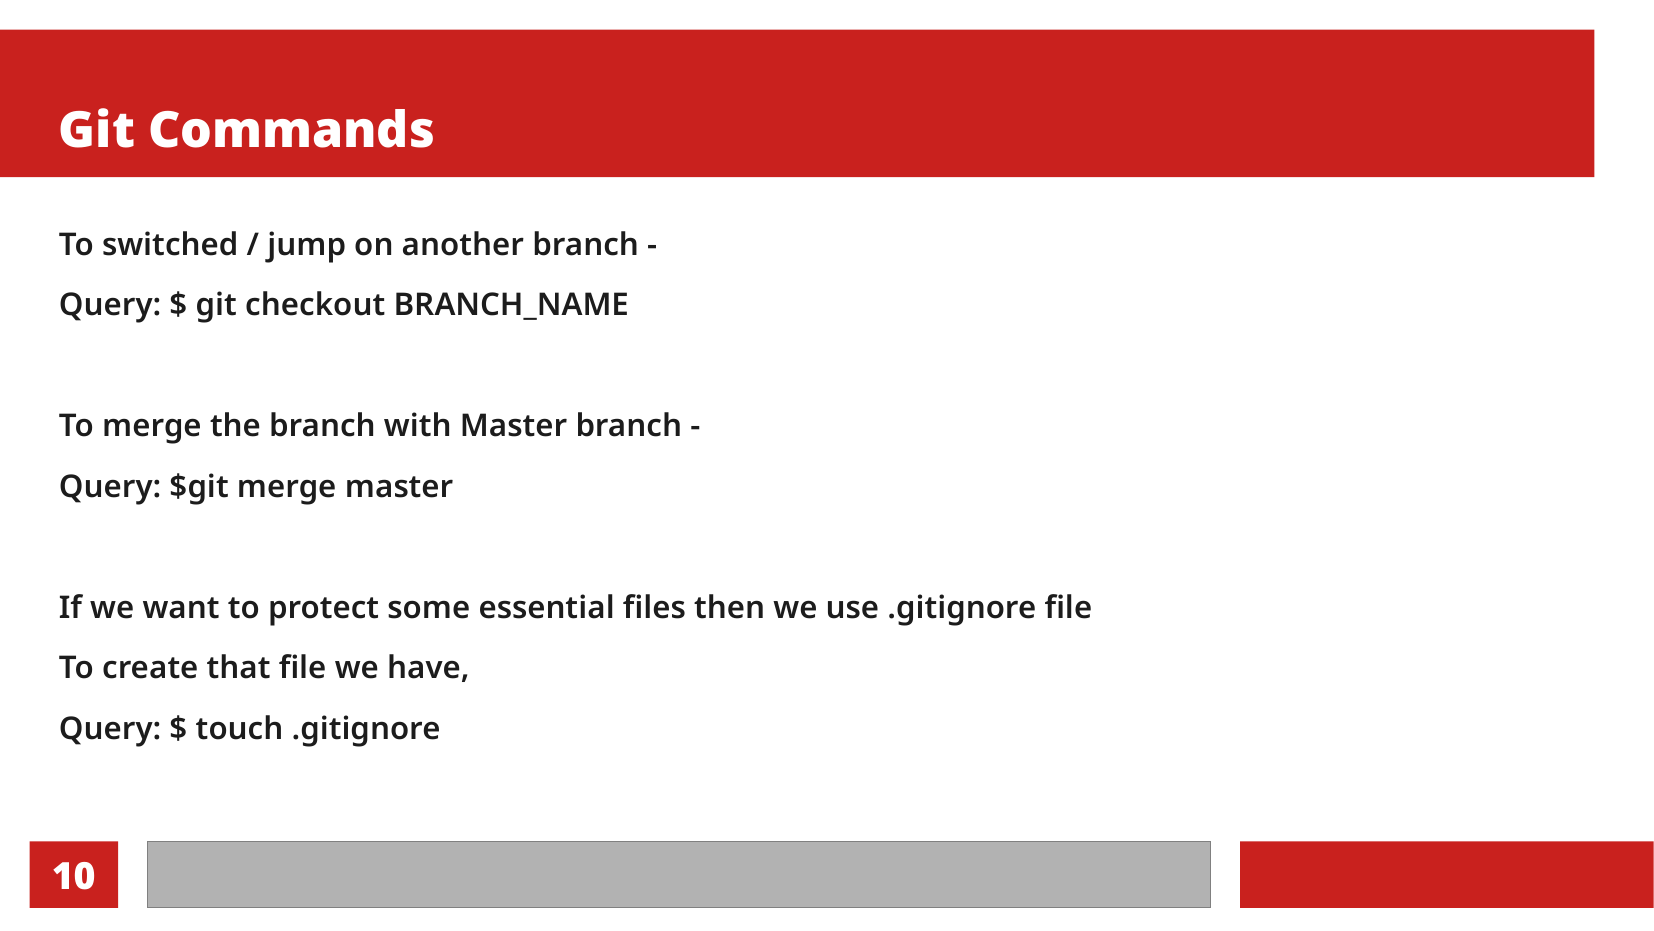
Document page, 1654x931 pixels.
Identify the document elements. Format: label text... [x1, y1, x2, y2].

title Git Commands [59, 44, 1595, 163]
list To switched / jump on another branch - Query: $ git checkout BRANCH_NAME To merge the branch with Master branch - Query: $git merge master If we want to protect some essential files then we use .gitignore file To create that file we have, Query: $ touch .gitignore [59, 221, 1565, 798]
